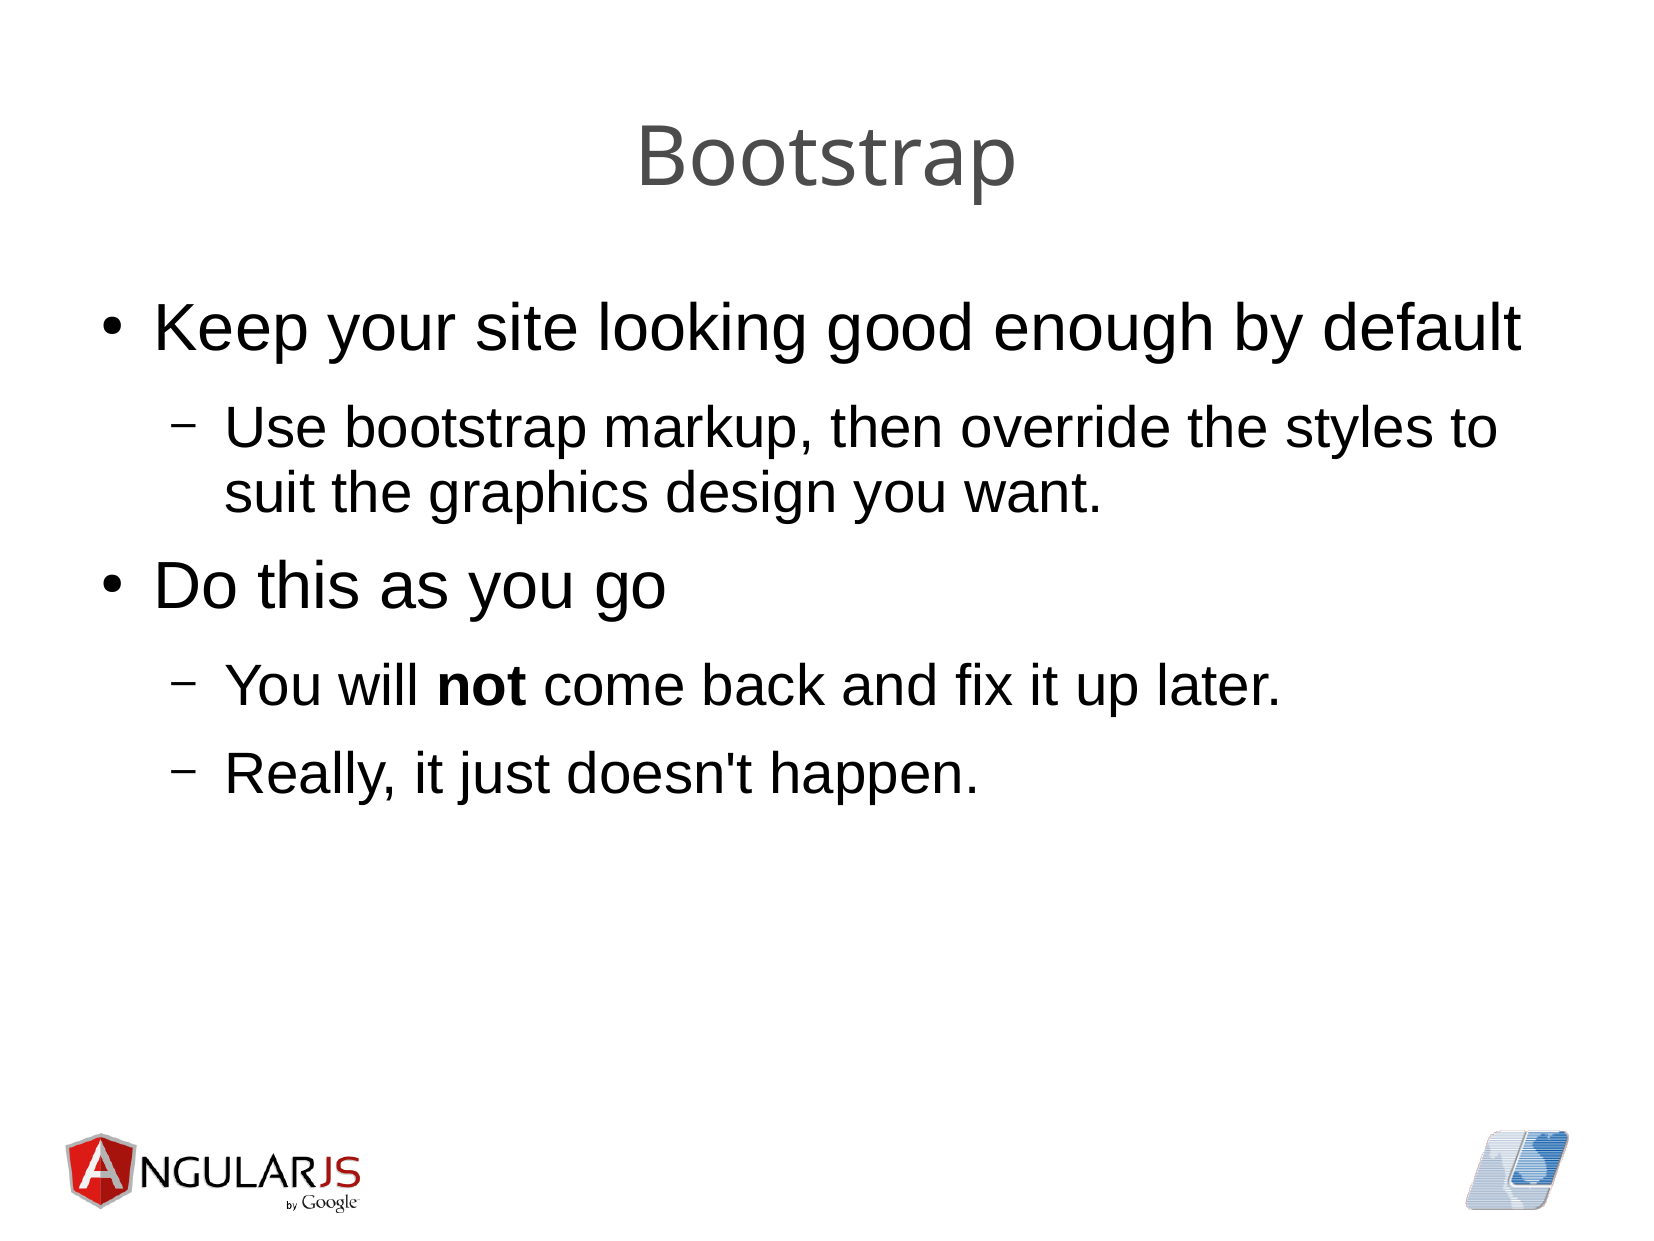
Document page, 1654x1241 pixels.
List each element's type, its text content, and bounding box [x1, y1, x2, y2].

picture [59, 1091, 367, 1241]
picture [1461, 1129, 1571, 1210]
title Bootstrap [82, 49, 1571, 257]
list Keep your site looking good enough by default Use bootstrap markup, then override the styles to suit the graphics design you want. Do this as you go You will not come back and fix it up later. Really, it just doesn't happen. [82, 290, 1538, 1010]
